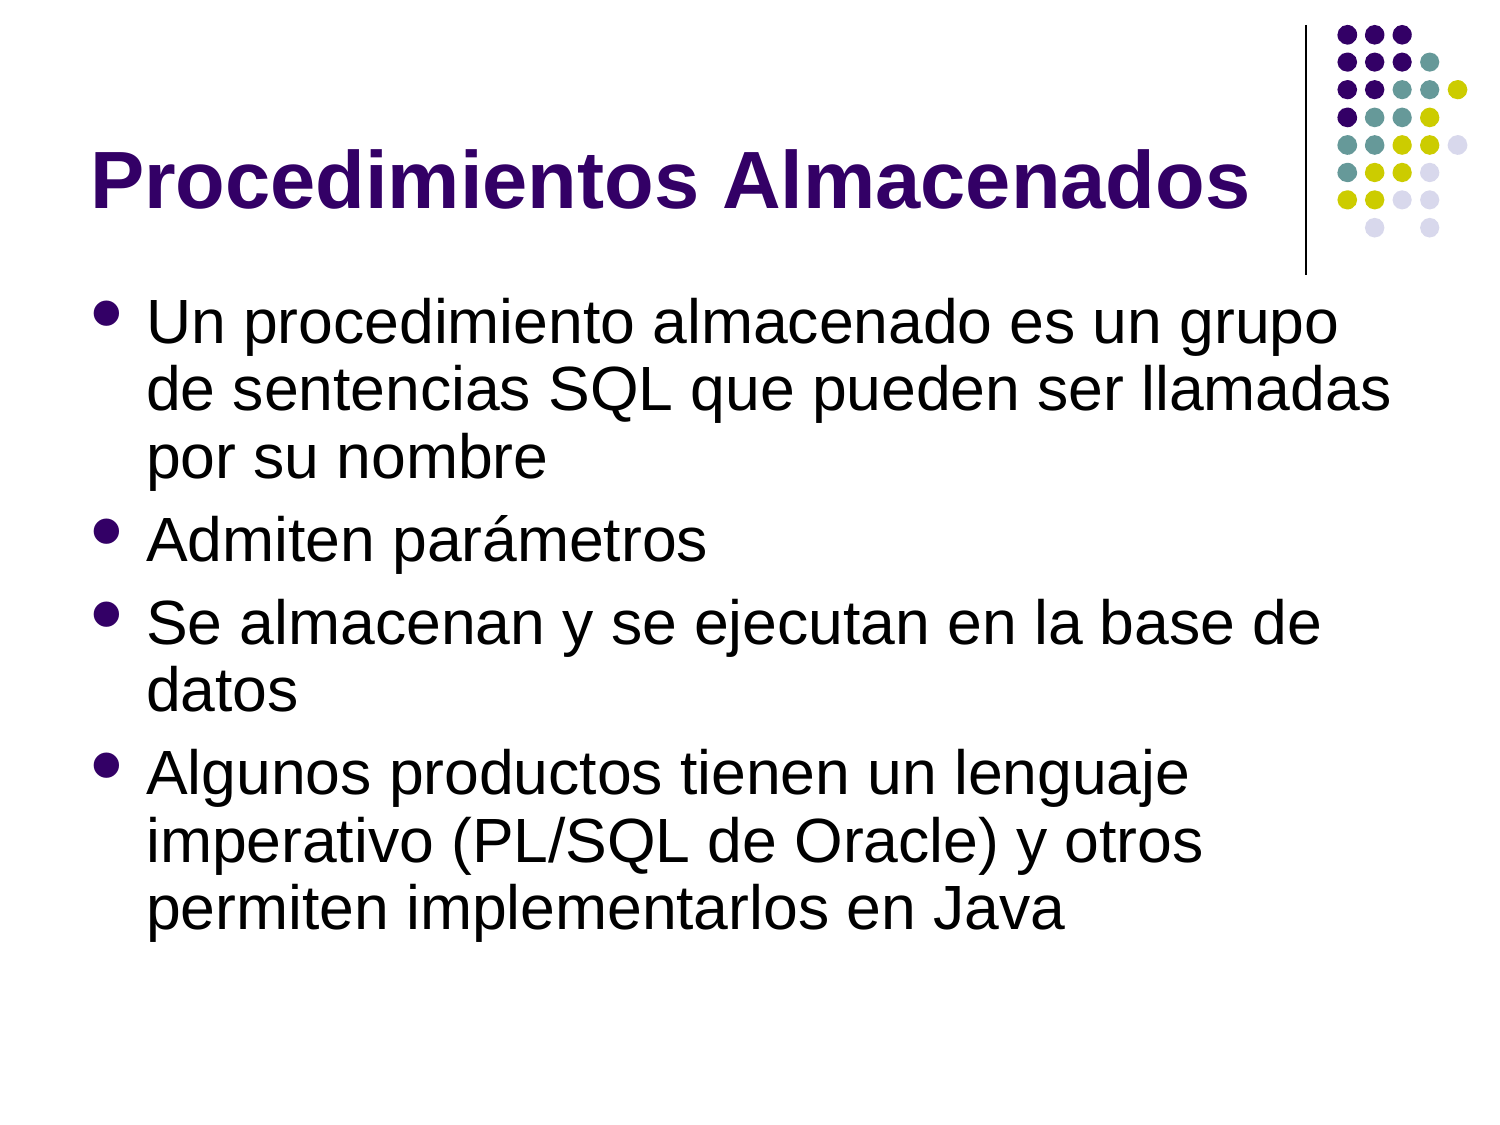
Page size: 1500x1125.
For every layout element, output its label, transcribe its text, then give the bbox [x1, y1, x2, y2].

title Procedimientos Almacenados [74, 20, 1313, 233]
list Un procedimiento almacenado es un grupo de sentencias SQL que pueden ser llamadas por su nombre Admiten parámetros Se almacenan y se ejecutan en la base de datos Algunos productos tienen un lenguaje imperativo (PL/SQL de Oracle) y otros permiten implementarlos en Java [75, 282, 1426, 1006]
